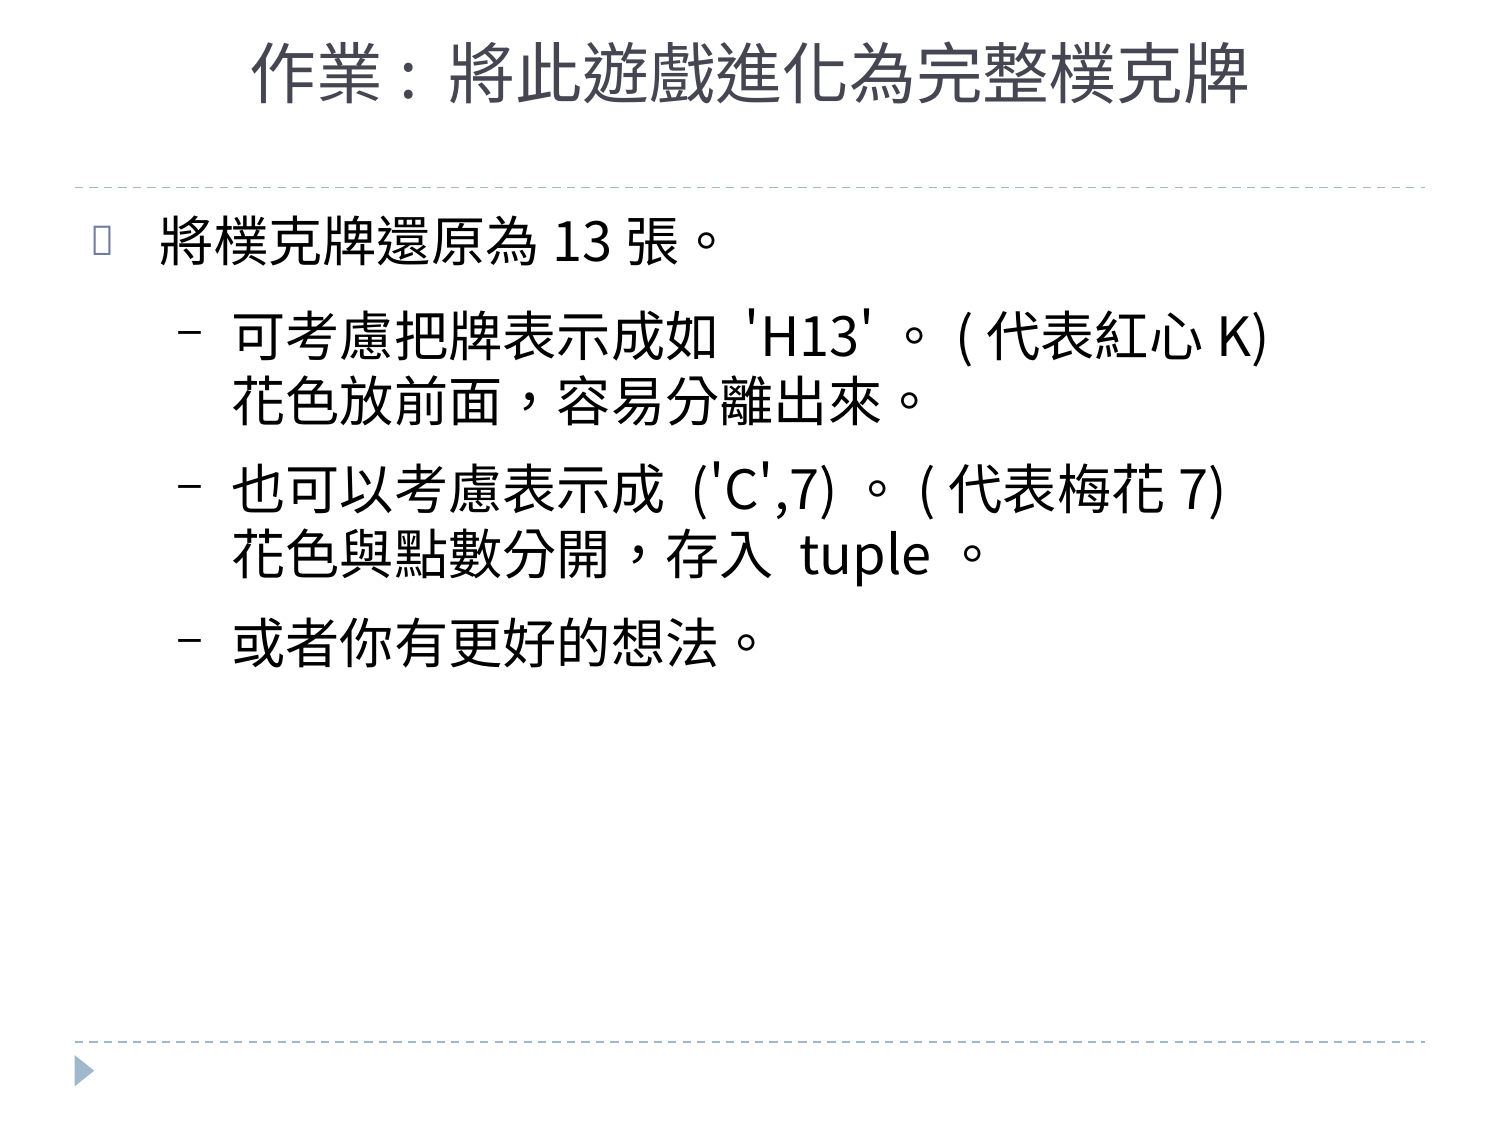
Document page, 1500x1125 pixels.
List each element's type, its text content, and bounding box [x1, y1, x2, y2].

title 作業: 將此遊戲進化為完整樸克牌 [75, 24, 1425, 188]
list 將樸克牌還原為13張。 可考慮把牌表示成如 'H13'。(代表紅心K) 花色放前面，容易分離出來。 也可以考慮表示成 ('C',7)。(代表梅花7) 花色與點數分開，存入 tuple。 或者你有更好的想法。 [75, 200, 1425, 1010]
